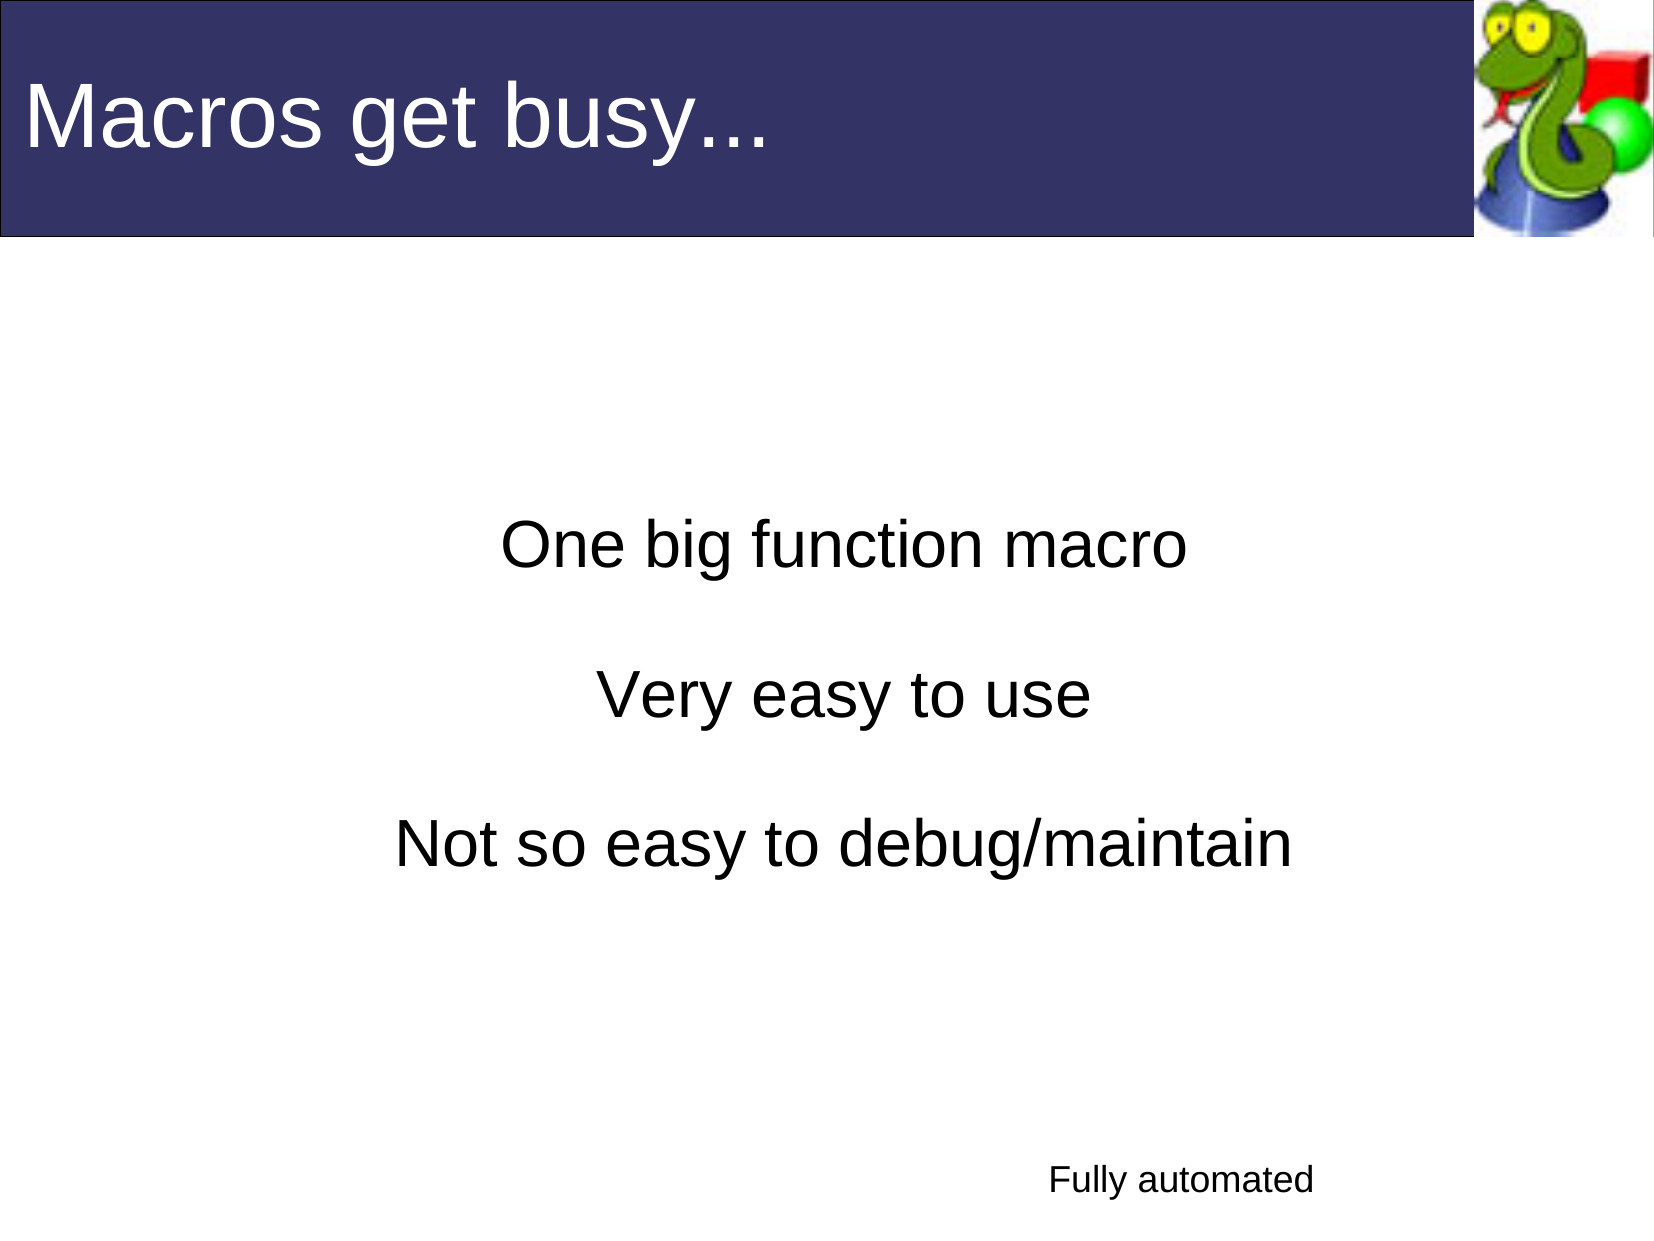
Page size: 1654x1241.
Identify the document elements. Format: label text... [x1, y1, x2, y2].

title Macros get busy... [23, 19, 1477, 212]
text_box Fully automated [1033, 1151, 1329, 1209]
picture [1474, 0, 1654, 237]
subtitle One big function macro Very easy to use Not so easy to debug/maintain [88, 450, 1565, 938]
